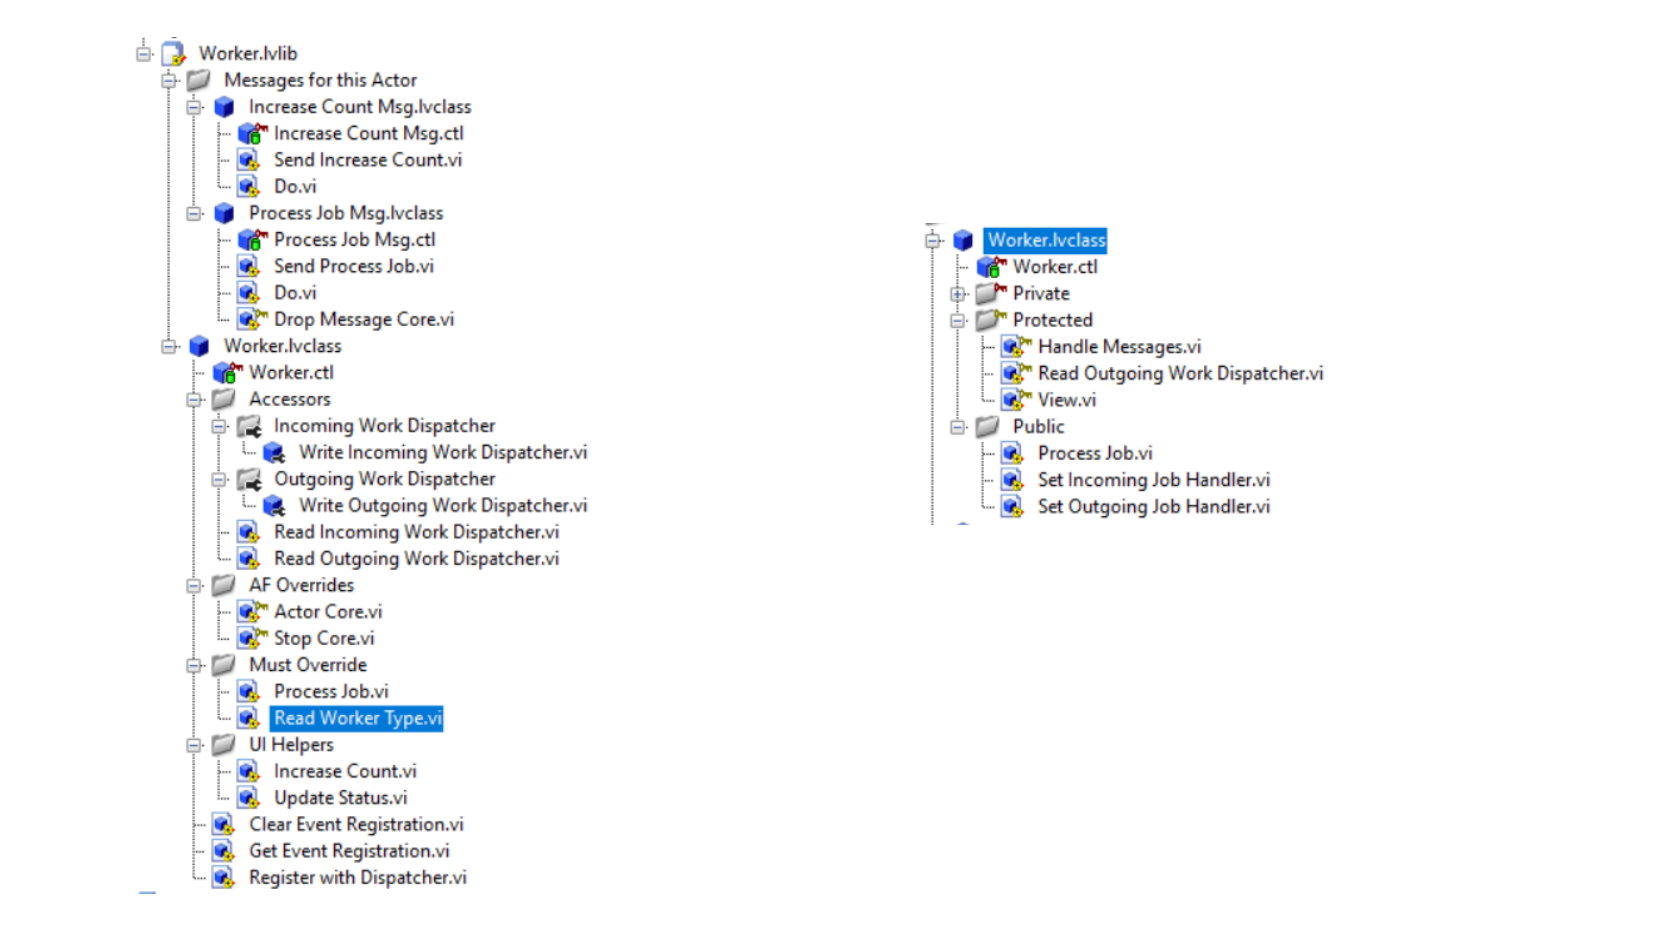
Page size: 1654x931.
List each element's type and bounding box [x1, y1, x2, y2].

picture [126, 37, 601, 894]
picture [911, 223, 1351, 526]
